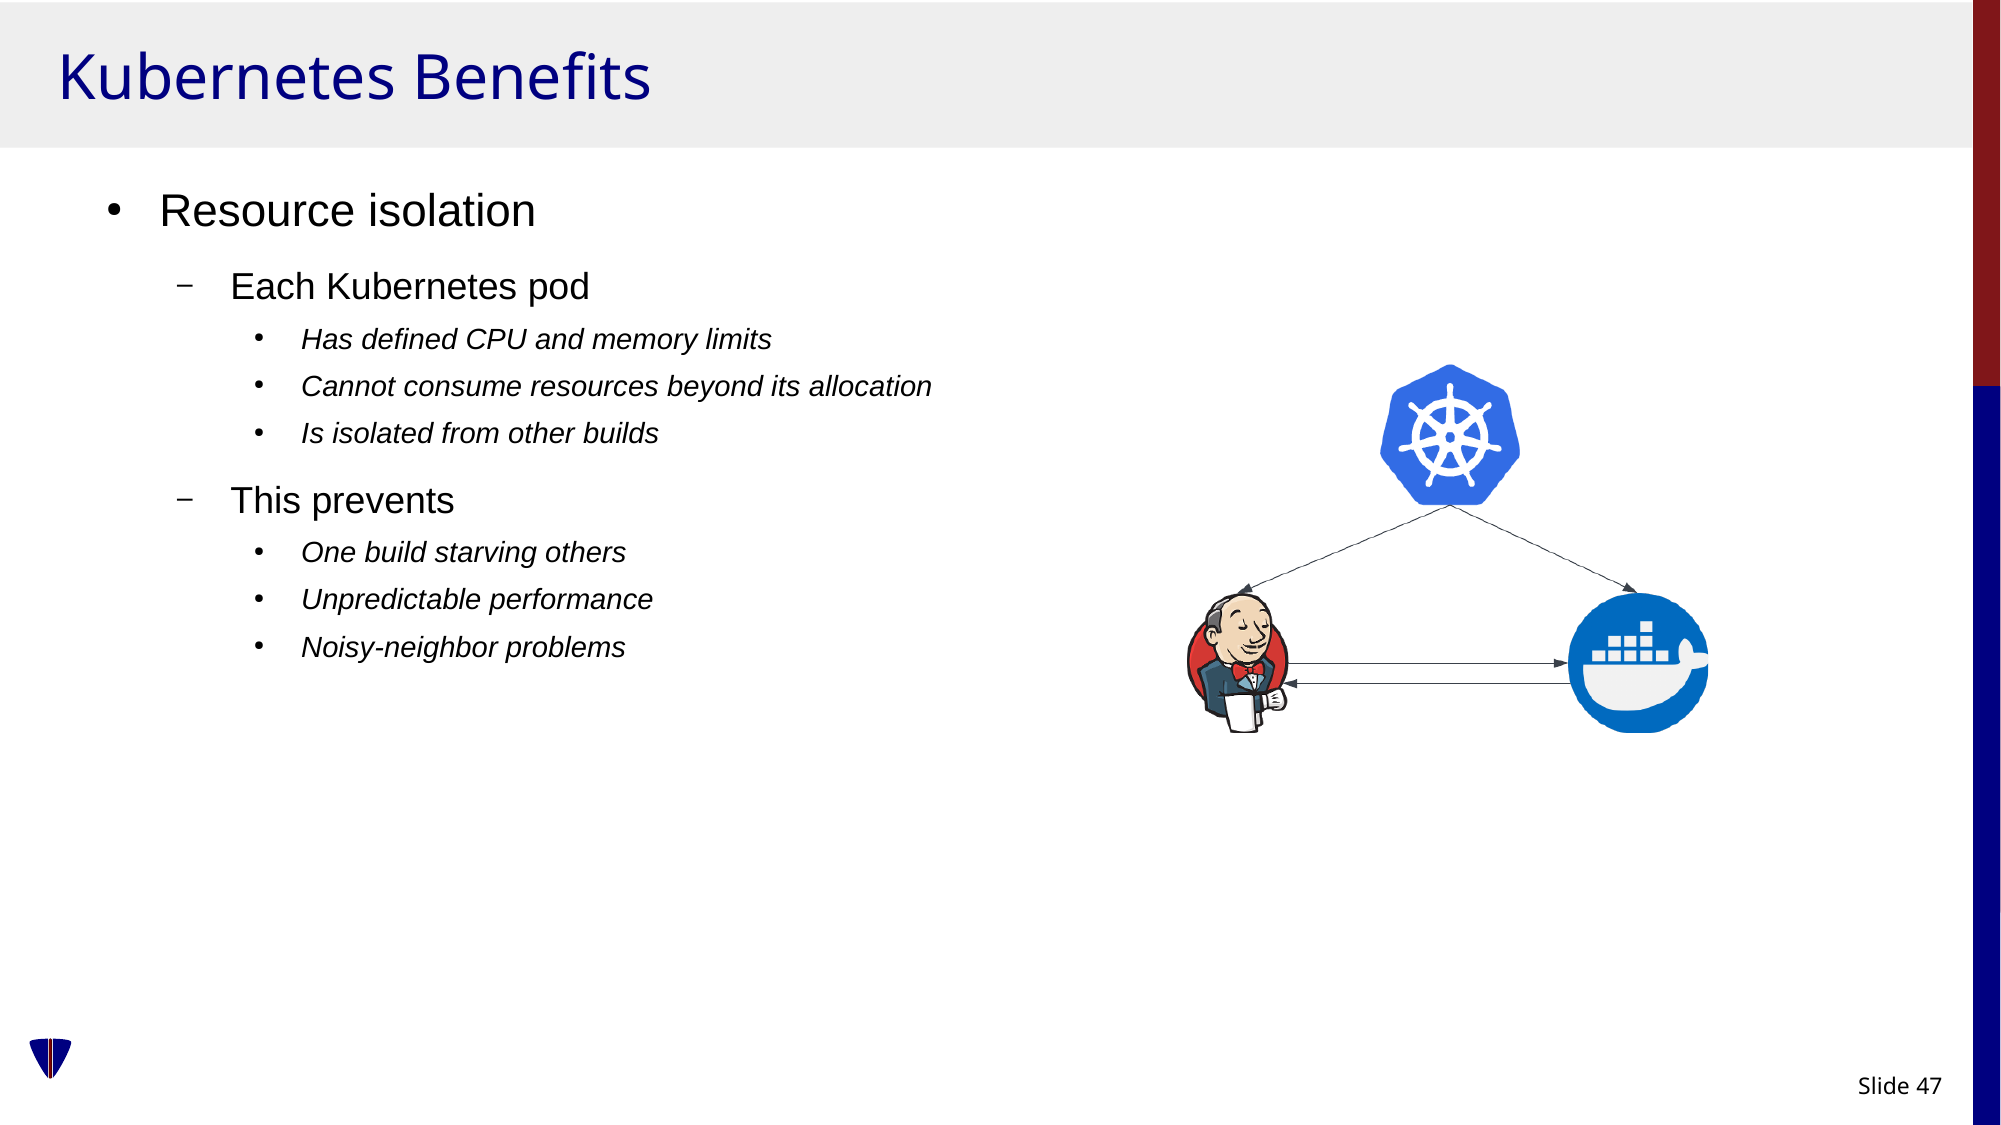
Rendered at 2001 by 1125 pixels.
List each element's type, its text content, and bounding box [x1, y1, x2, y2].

picture [1151, 329, 1743, 768]
list Resource isolation Each Kubernetes pod Has defined CPU and memory limits Cannot consume resources beyond its allocation Is isolated from other builds This prevents One build starving others Unpredictable performance Noisy-neighbor problems [88, 177, 1123, 1034]
title Kubernetes Benefits [0, 2, 1973, 148]
